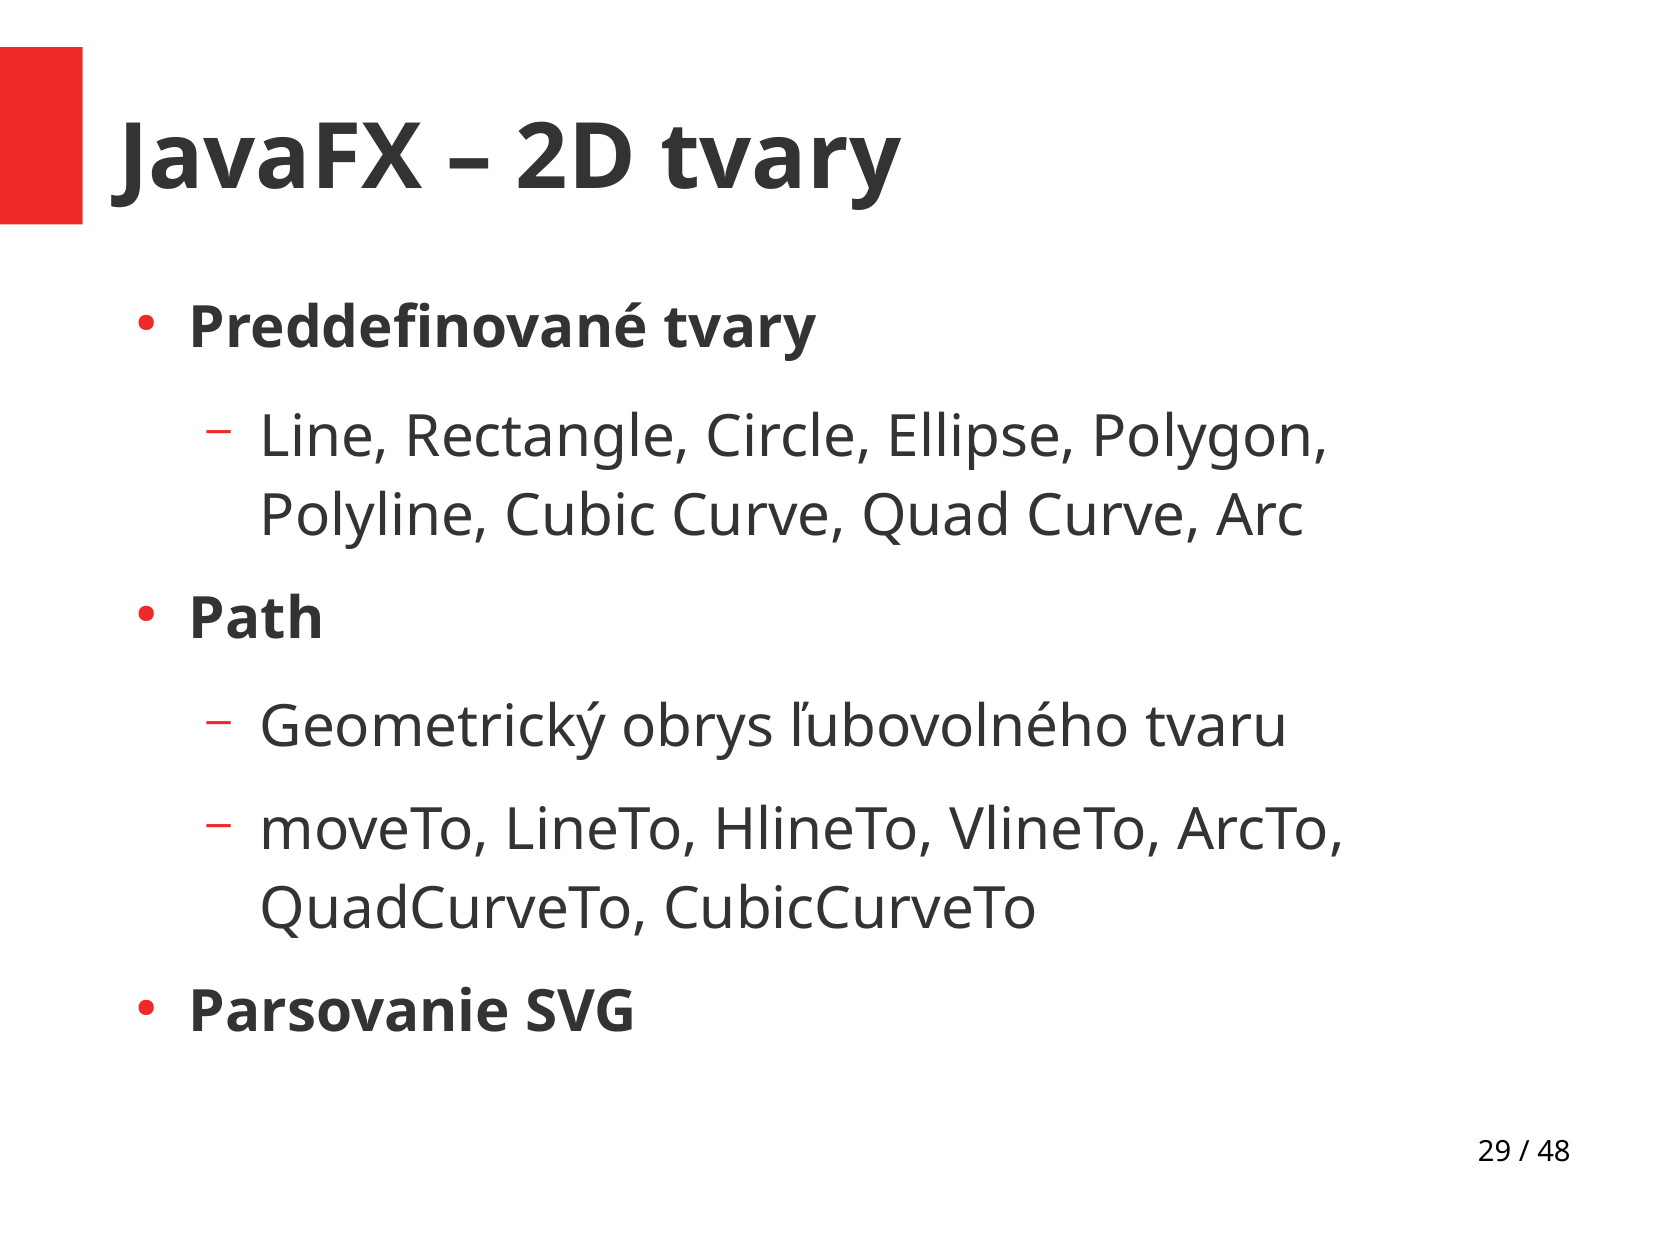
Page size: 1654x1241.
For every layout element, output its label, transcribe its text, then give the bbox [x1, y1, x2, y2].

list Preddefinované tvary Line, Rectangle, Circle, Ellipse, Polygon, Polyline, Cubic Curve, Quad Curve, Arc Path Geometrický obrys ľubovolného tvaru moveTo, LineTo, HlineTo, VlineTo, ArcTo, QuadCurveTo, CubicCurveTo Parsovanie SVG [118, 285, 1536, 1005]
title JavaFX – 2D tvary [118, 49, 1571, 257]
